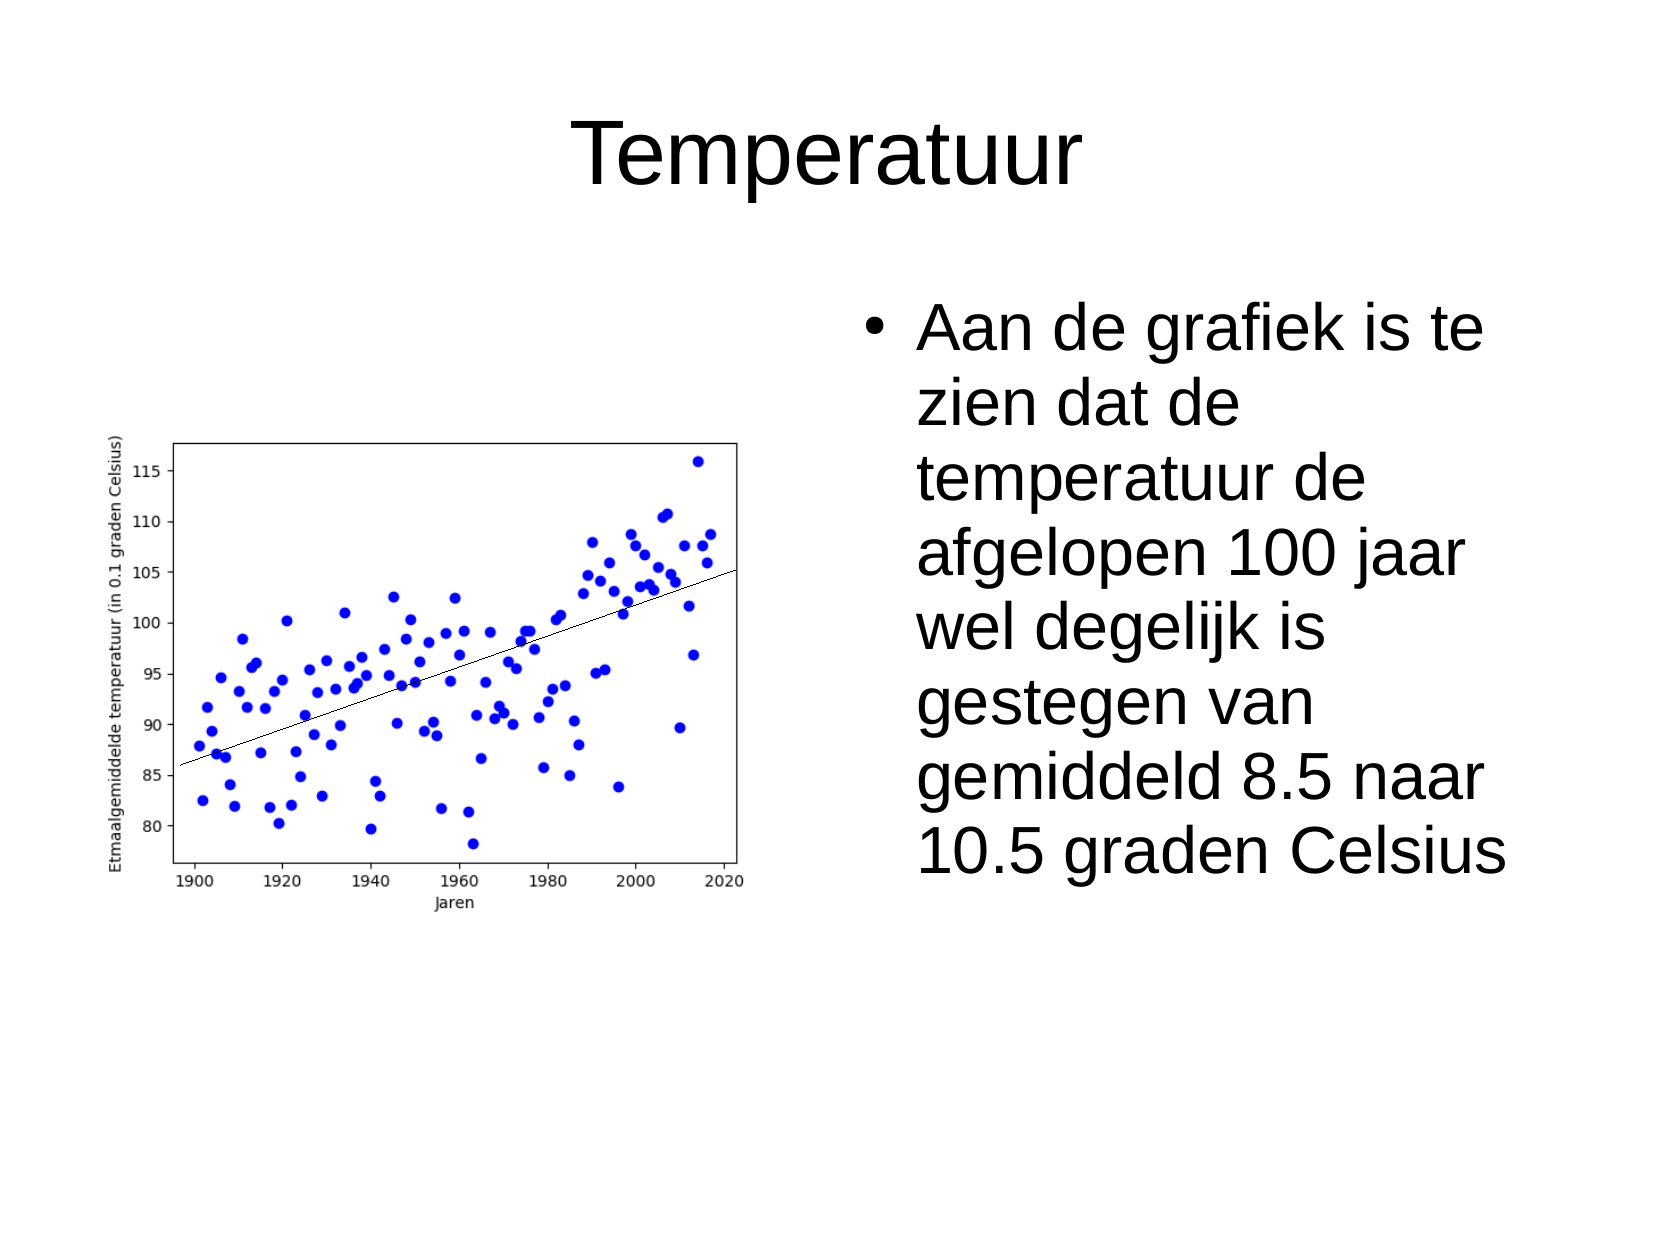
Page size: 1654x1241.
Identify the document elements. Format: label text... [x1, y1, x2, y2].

text_box [210, 435, 240, 506]
list Aan de grafiek is te zien dat de temperatuur de afgelopen 100 jaar wel degelijk is gestegen van gemiddeld 8.5 naar 10.5 graden Celsius [845, 290, 1572, 1010]
title Temperatuur [82, 49, 1571, 257]
picture [82, 377, 809, 923]
